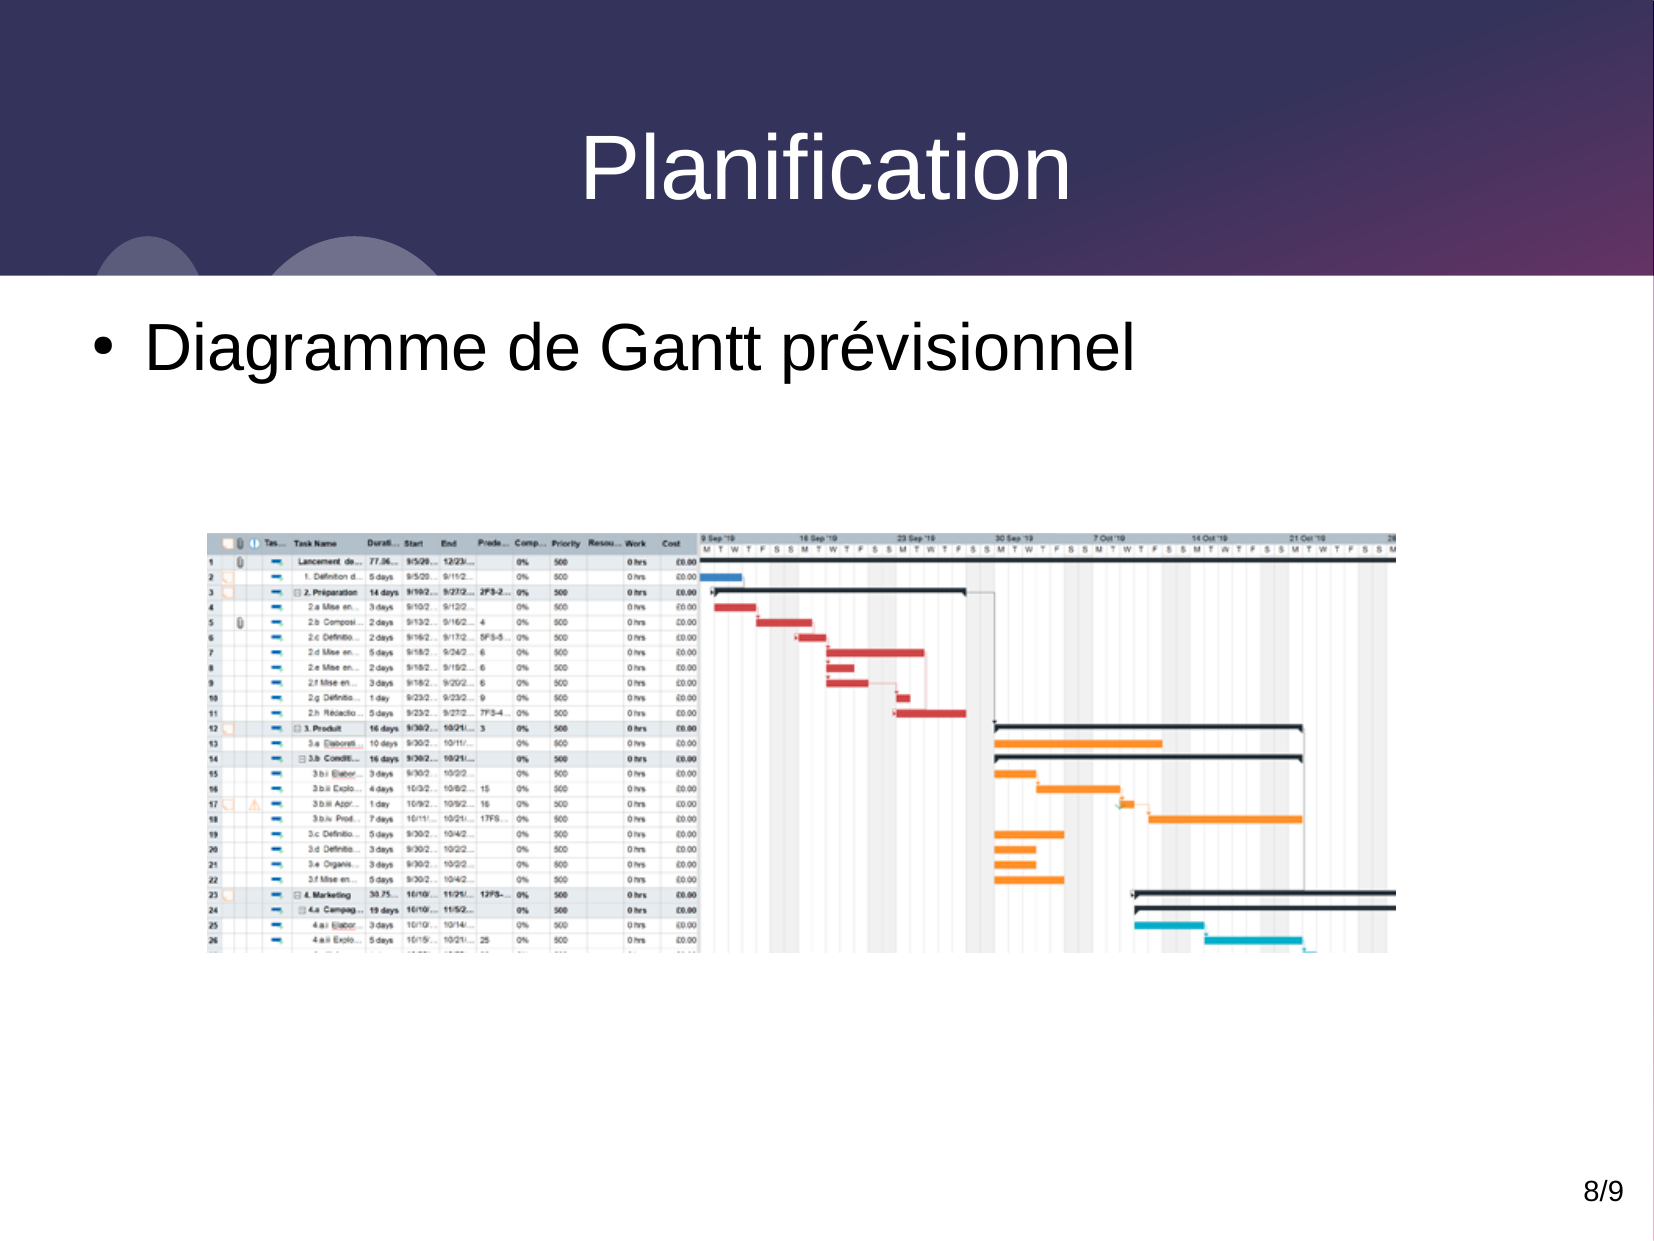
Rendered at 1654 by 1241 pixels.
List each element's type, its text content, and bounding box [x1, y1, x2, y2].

picture [207, 533, 1396, 953]
list Diagramme de Gantt prévisionnel [73, 310, 1551, 1098]
title Planification [88, 59, 1565, 276]
